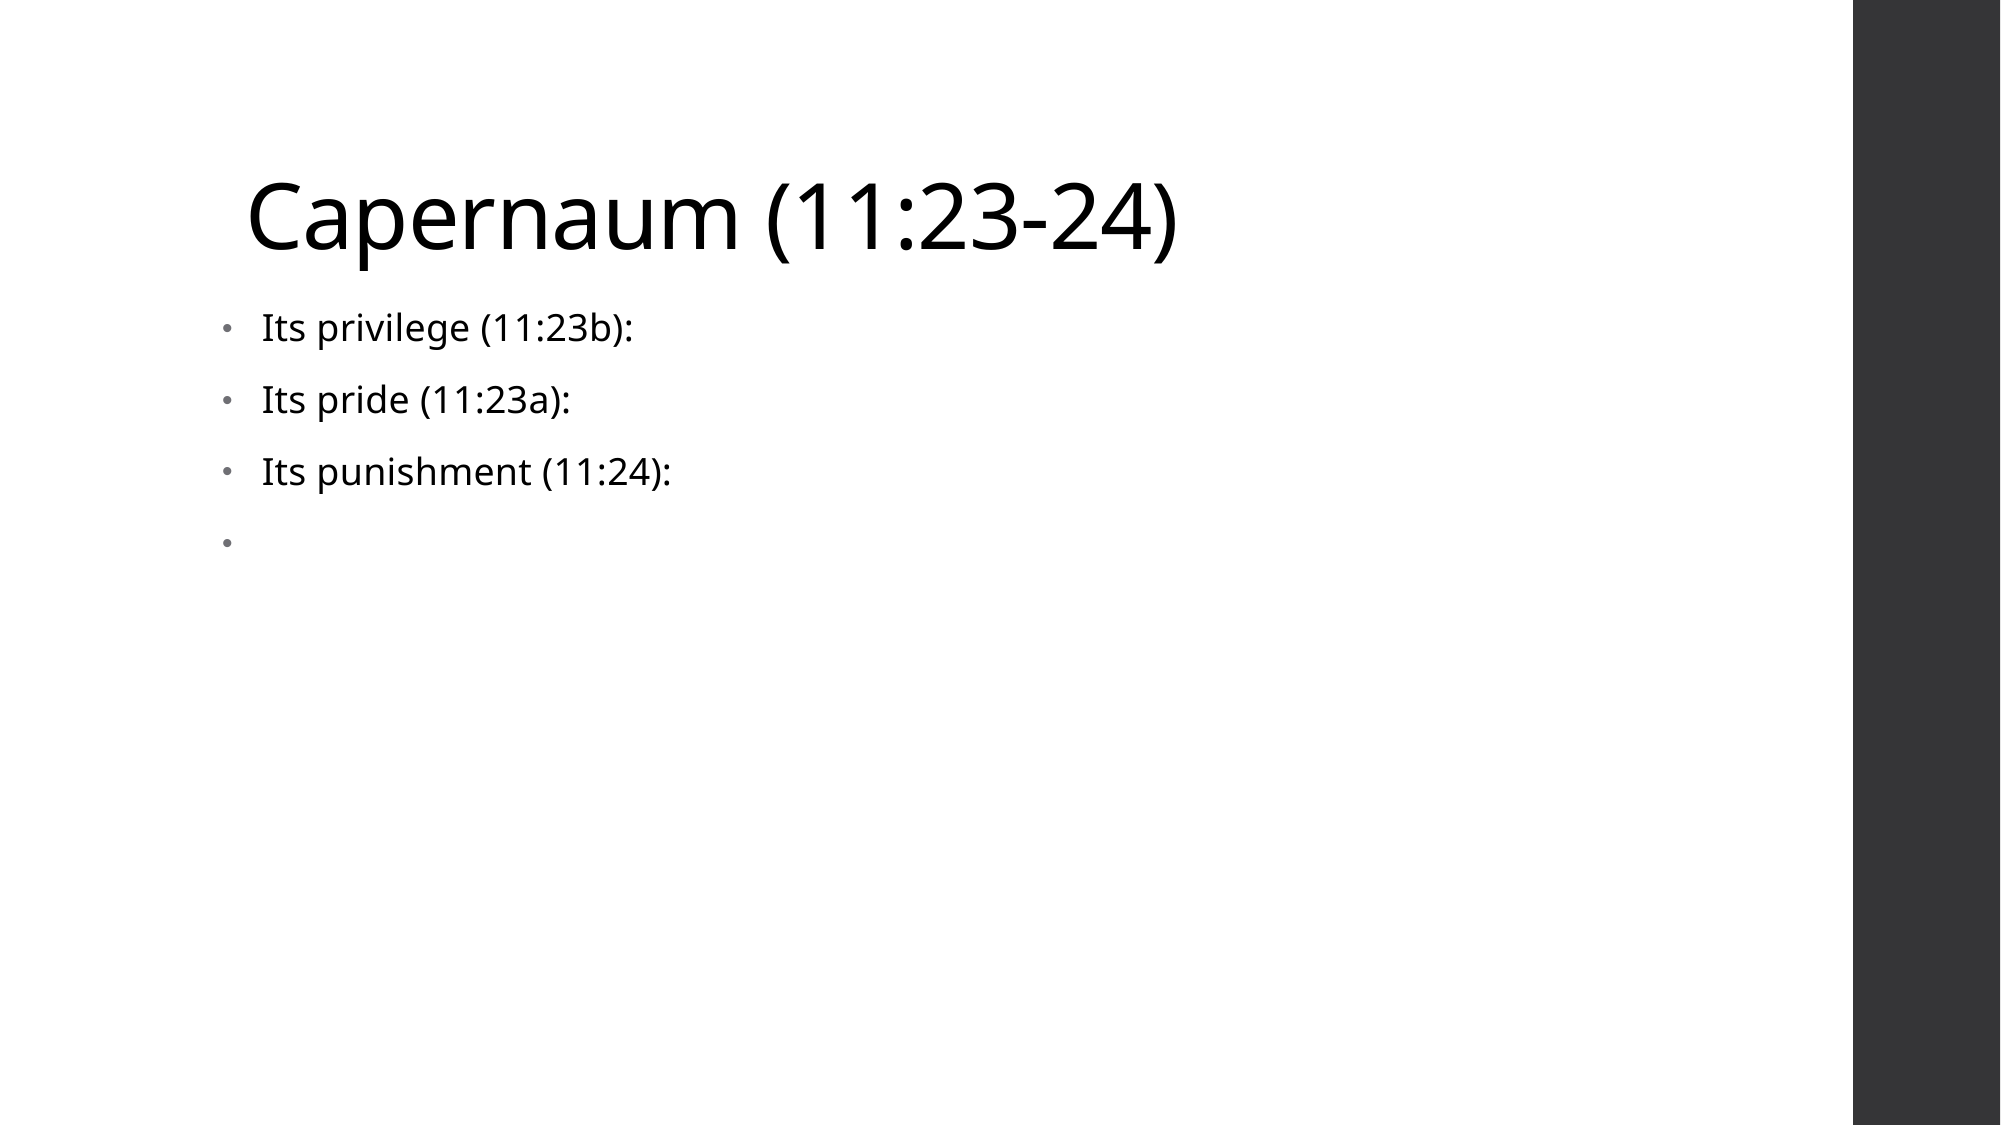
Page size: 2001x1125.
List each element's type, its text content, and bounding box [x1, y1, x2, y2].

list Its privilege (11:23b): Its pride (11:23a): Its punishment (11:24): [206, 299, 1617, 1014]
title Capernaum (11:23-24) [206, 60, 1797, 278]
